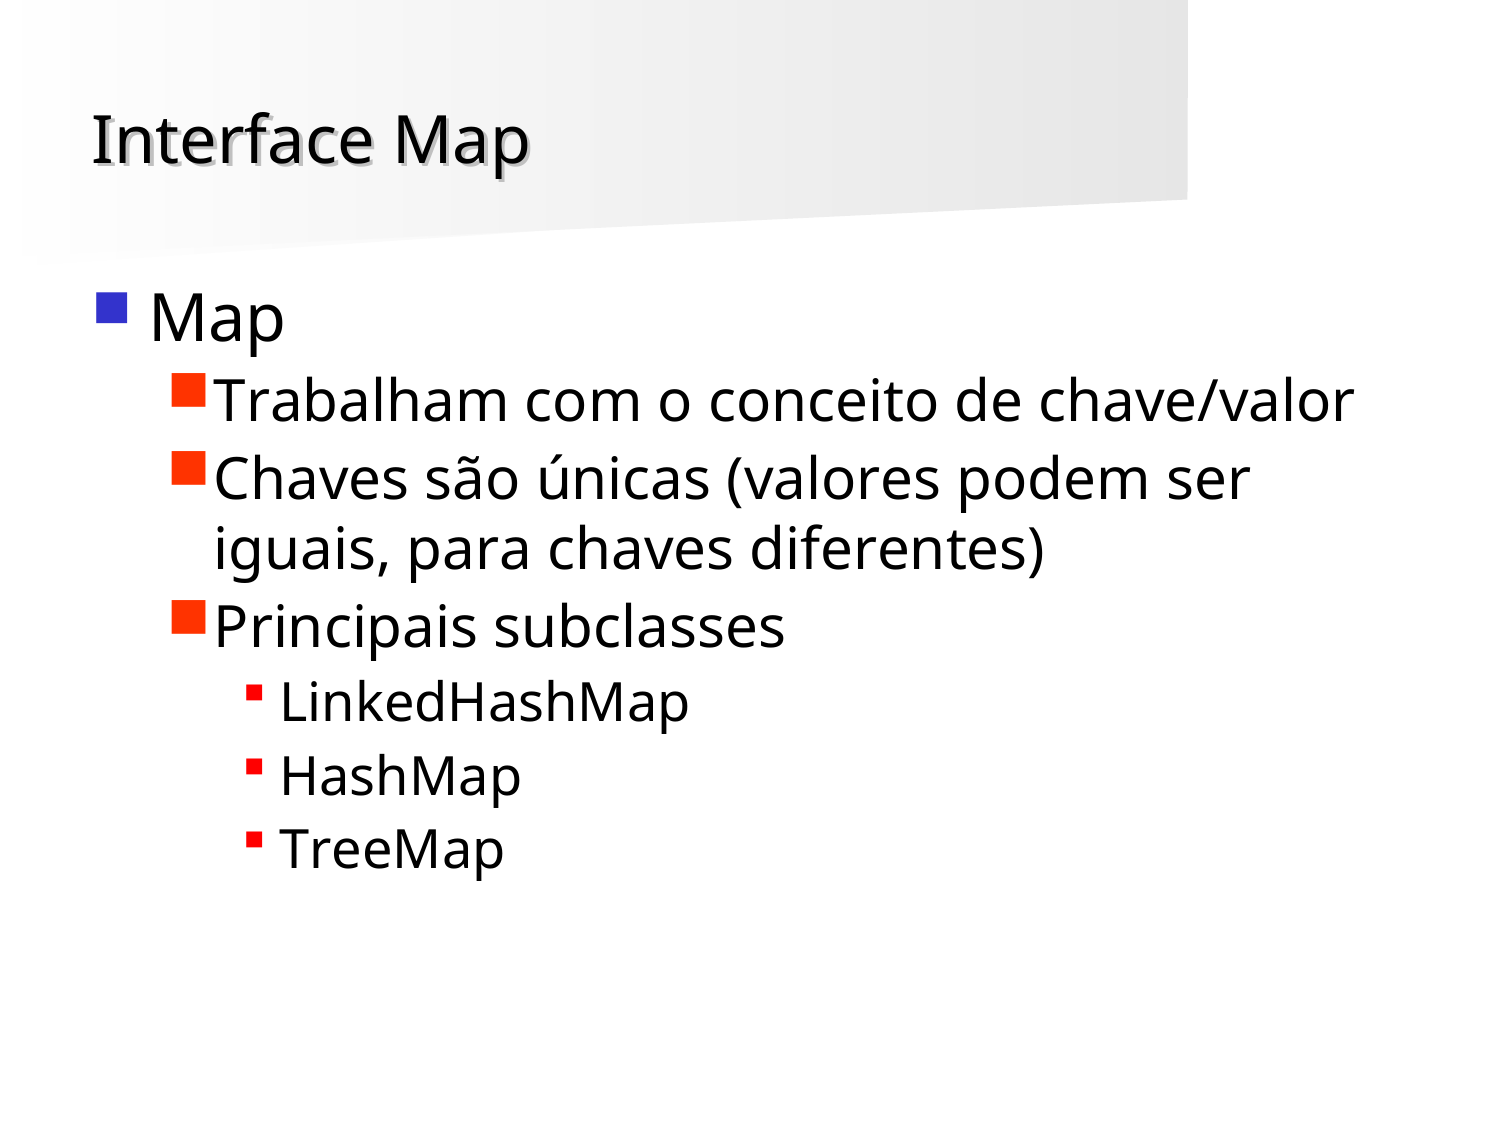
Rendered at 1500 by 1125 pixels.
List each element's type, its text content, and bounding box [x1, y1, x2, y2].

list Map Trabalham com o conceito de chave/valor Chaves são únicas (valores podem ser iguais, para chaves diferentes) Principais subclasses LinkedHashMap HashMap TreeMap [76, 267, 1427, 1031]
title Interface Map [76, 42, 1427, 231]
